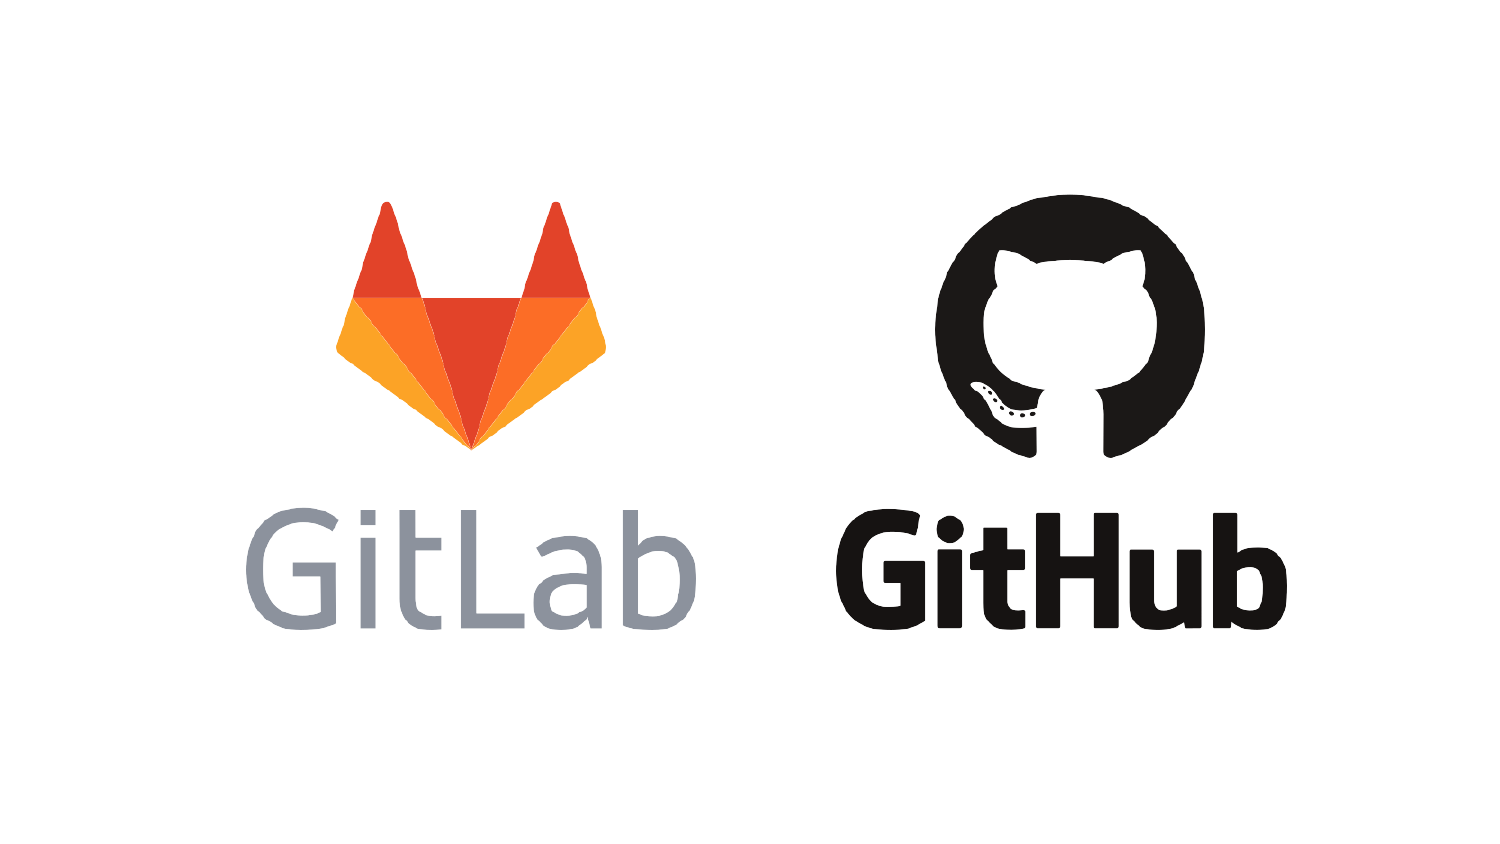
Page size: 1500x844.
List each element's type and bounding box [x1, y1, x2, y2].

picture [836, 179, 1287, 630]
picture [246, 179, 696, 630]
